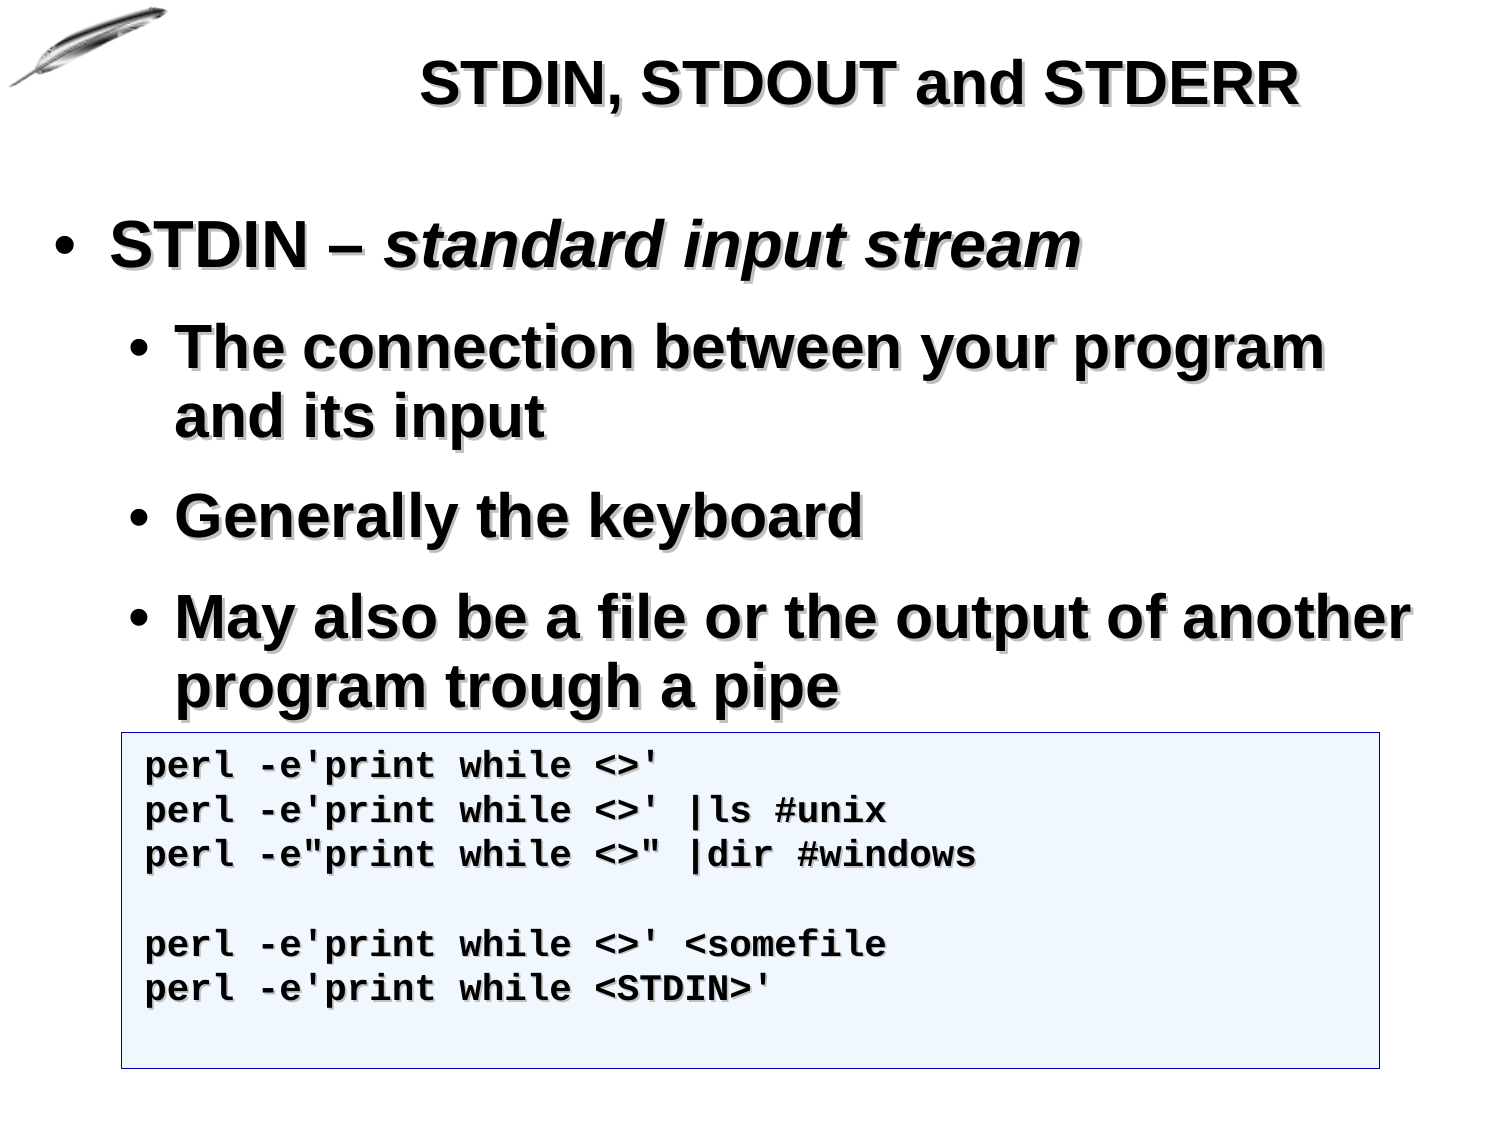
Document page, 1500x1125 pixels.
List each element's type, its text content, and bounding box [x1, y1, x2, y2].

list STDIN – standard input stream The connection between your program and its input Generally the keyboard May also be a file or the output of another program trough a pipe [53, 207, 1447, 1084]
picture [5, 5, 173, 89]
text_box perl -e'print while <>' perl -e'print while <>' |ls #unix perl -e"print while <>" |dir #windows perl -e'print while <>' <somefile perl -e'print while <STDIN>' [120, 732, 1380, 1069]
title STDIN, STDOUT and STDERR [419, 0, 1459, 176]
